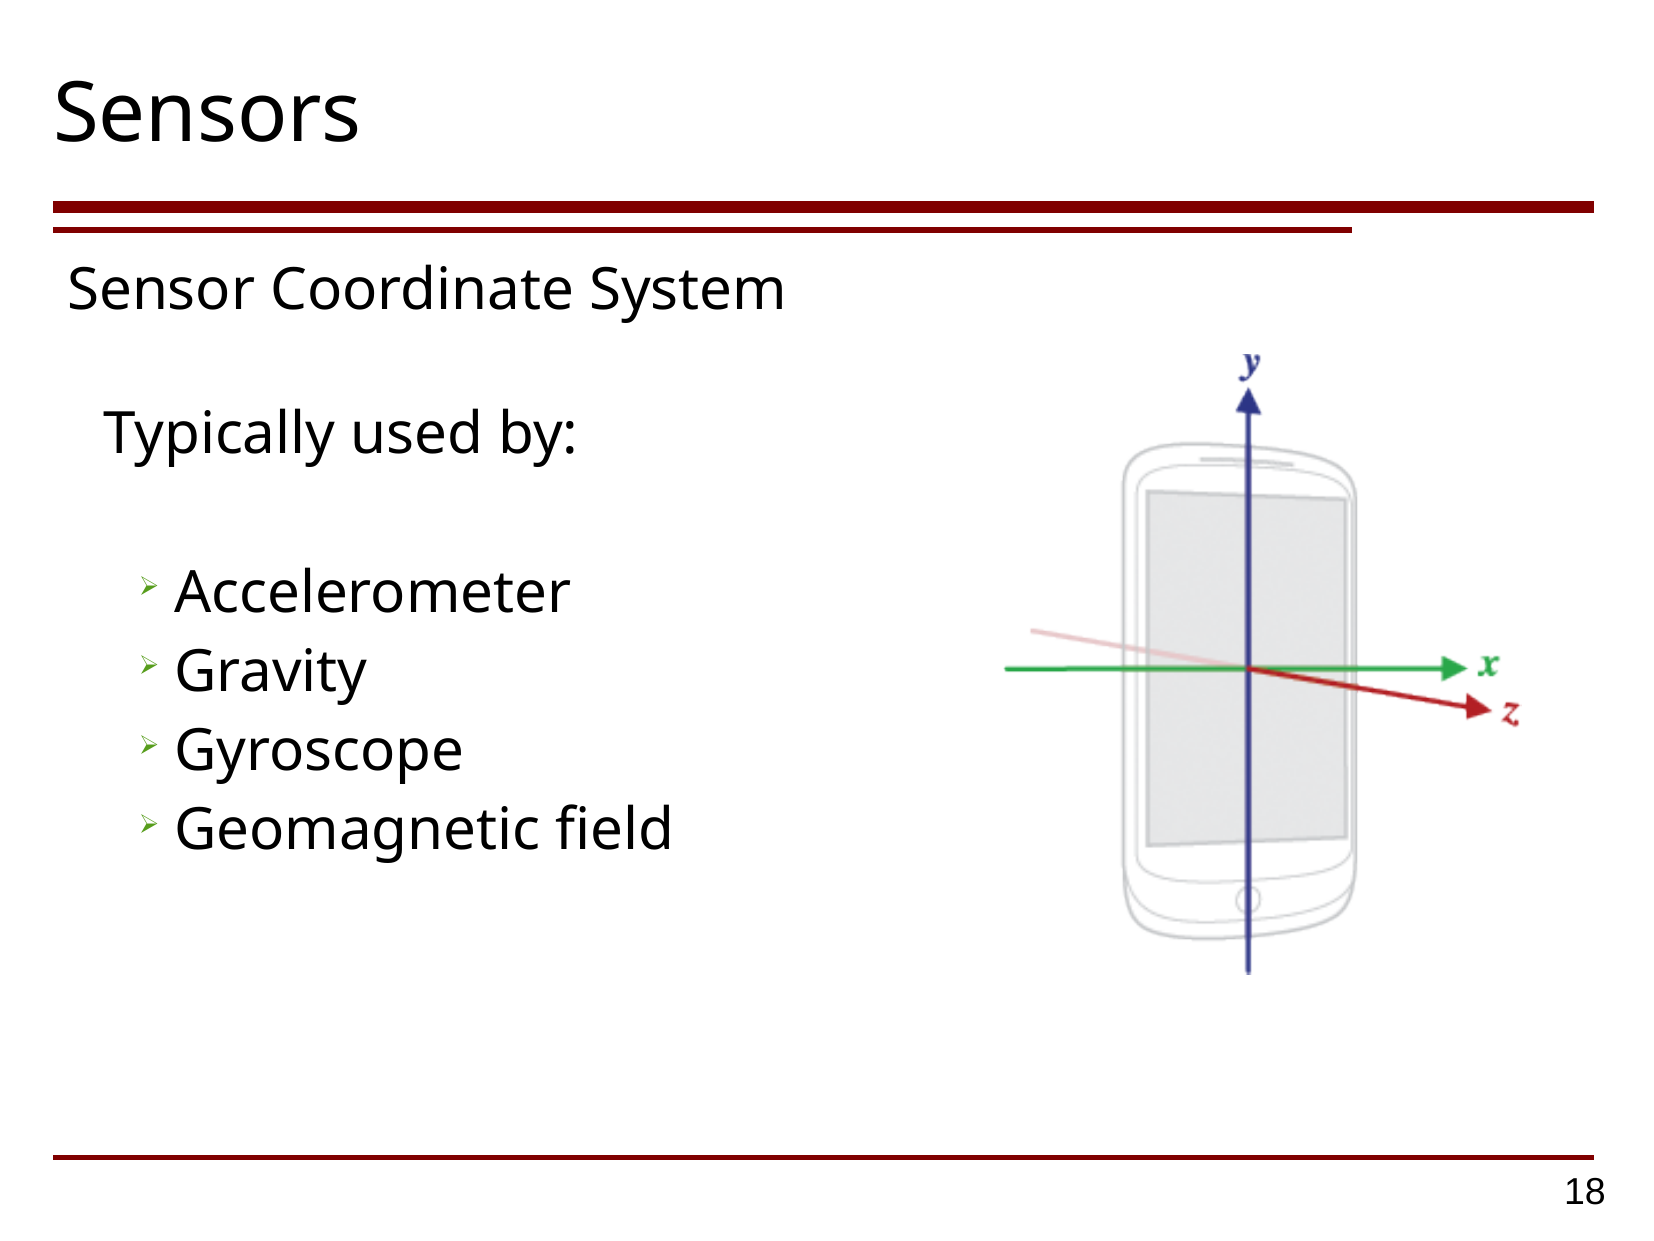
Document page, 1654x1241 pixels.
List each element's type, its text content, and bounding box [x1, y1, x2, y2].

picture [1003, 354, 1522, 975]
text_box Sensor Coordinate System [52, 240, 1642, 1152]
text_box <número> [35, 1163, 1654, 1221]
subtitle Sensors [53, 48, 1542, 172]
text_box Typically used by: Accelerometer Gravity Gyroscope Geomagnetic field [88, 383, 1034, 867]
